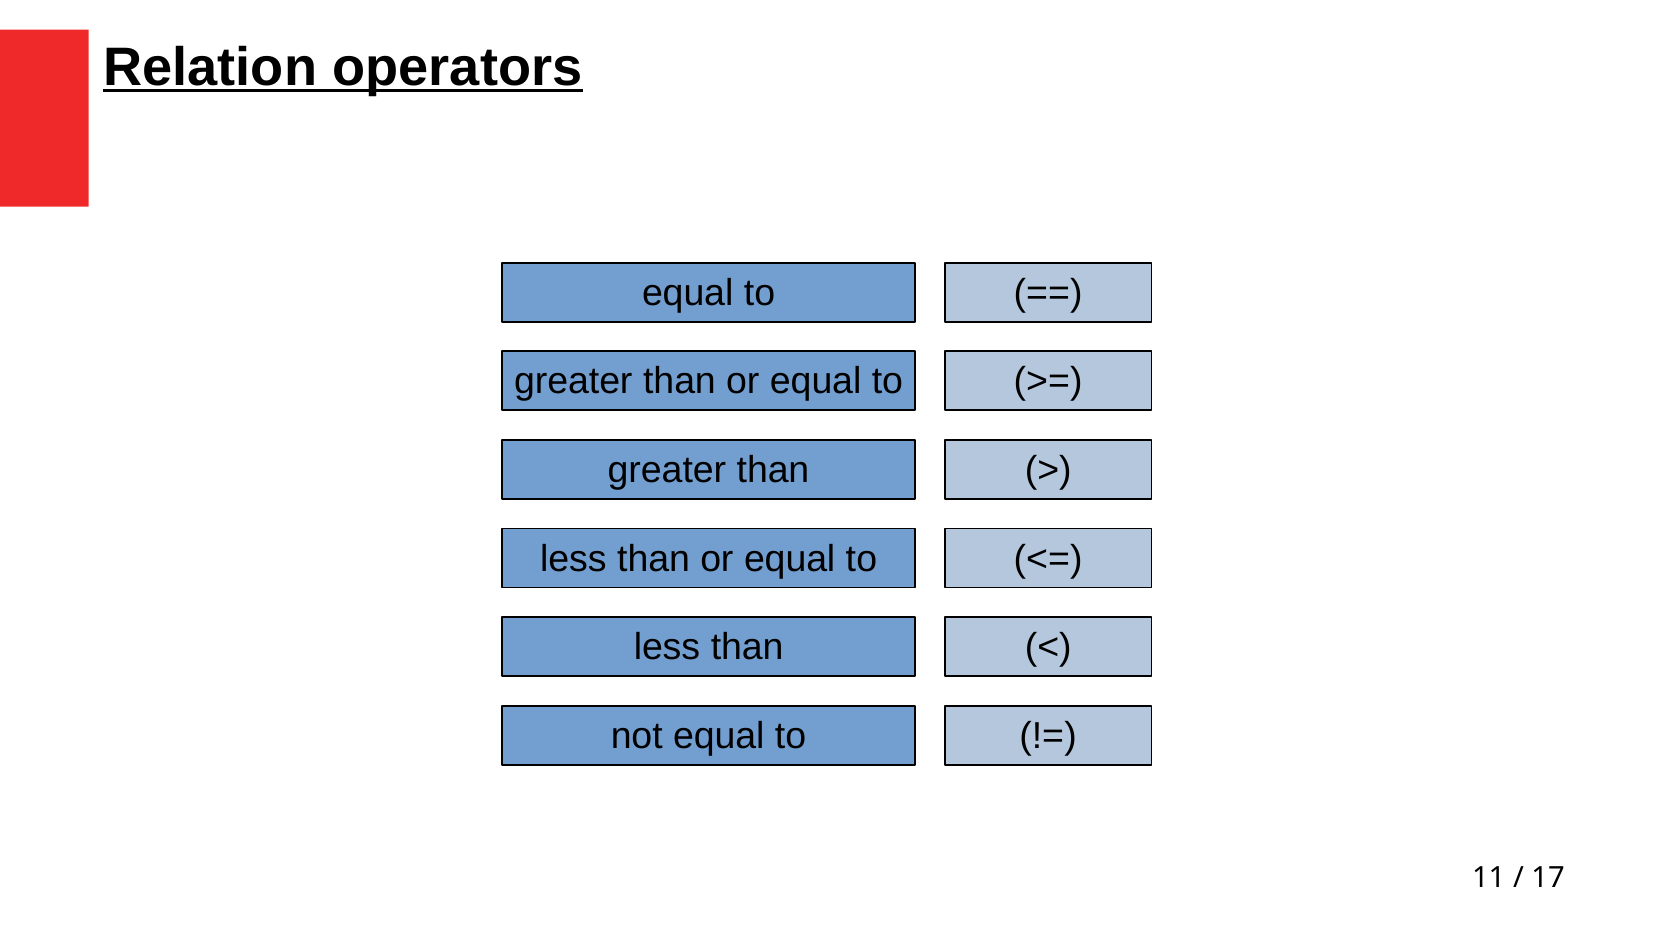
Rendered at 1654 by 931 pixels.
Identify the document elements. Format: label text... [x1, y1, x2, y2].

text_box (!=) [944, 705, 1152, 765]
text_box less than or equal to [501, 528, 916, 588]
text_box greater than or equal to [501, 351, 916, 411]
text_box greater than [501, 439, 916, 499]
text_box equal to [501, 262, 916, 322]
text_box not equal to [501, 705, 916, 765]
text_box less than [501, 617, 916, 677]
text_box (==) [944, 262, 1152, 322]
text_box (>=) [944, 351, 1152, 411]
text_box (>) [944, 439, 1152, 499]
text_box Relation operators [88, 29, 709, 105]
text_box (<) [944, 617, 1152, 677]
text_box (<=) [944, 528, 1152, 588]
